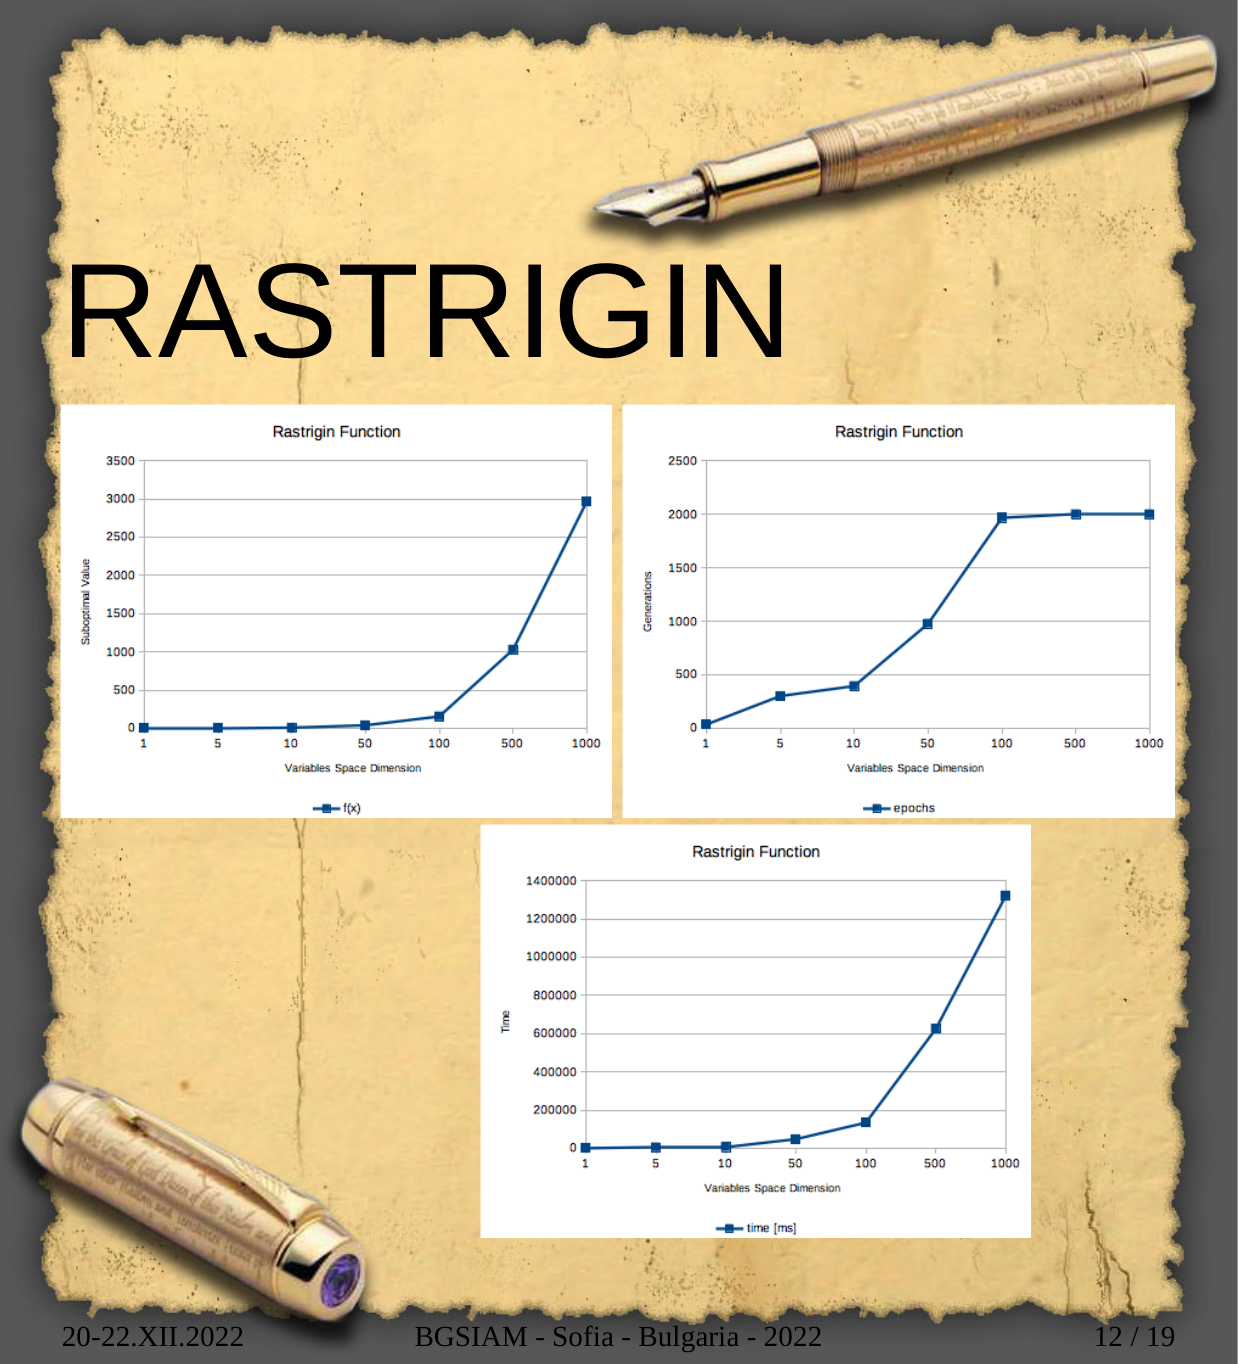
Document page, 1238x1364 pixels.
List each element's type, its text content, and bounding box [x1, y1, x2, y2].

picture [0, 0, 1238, 1364]
title Rastrigin [61, 236, 1176, 387]
